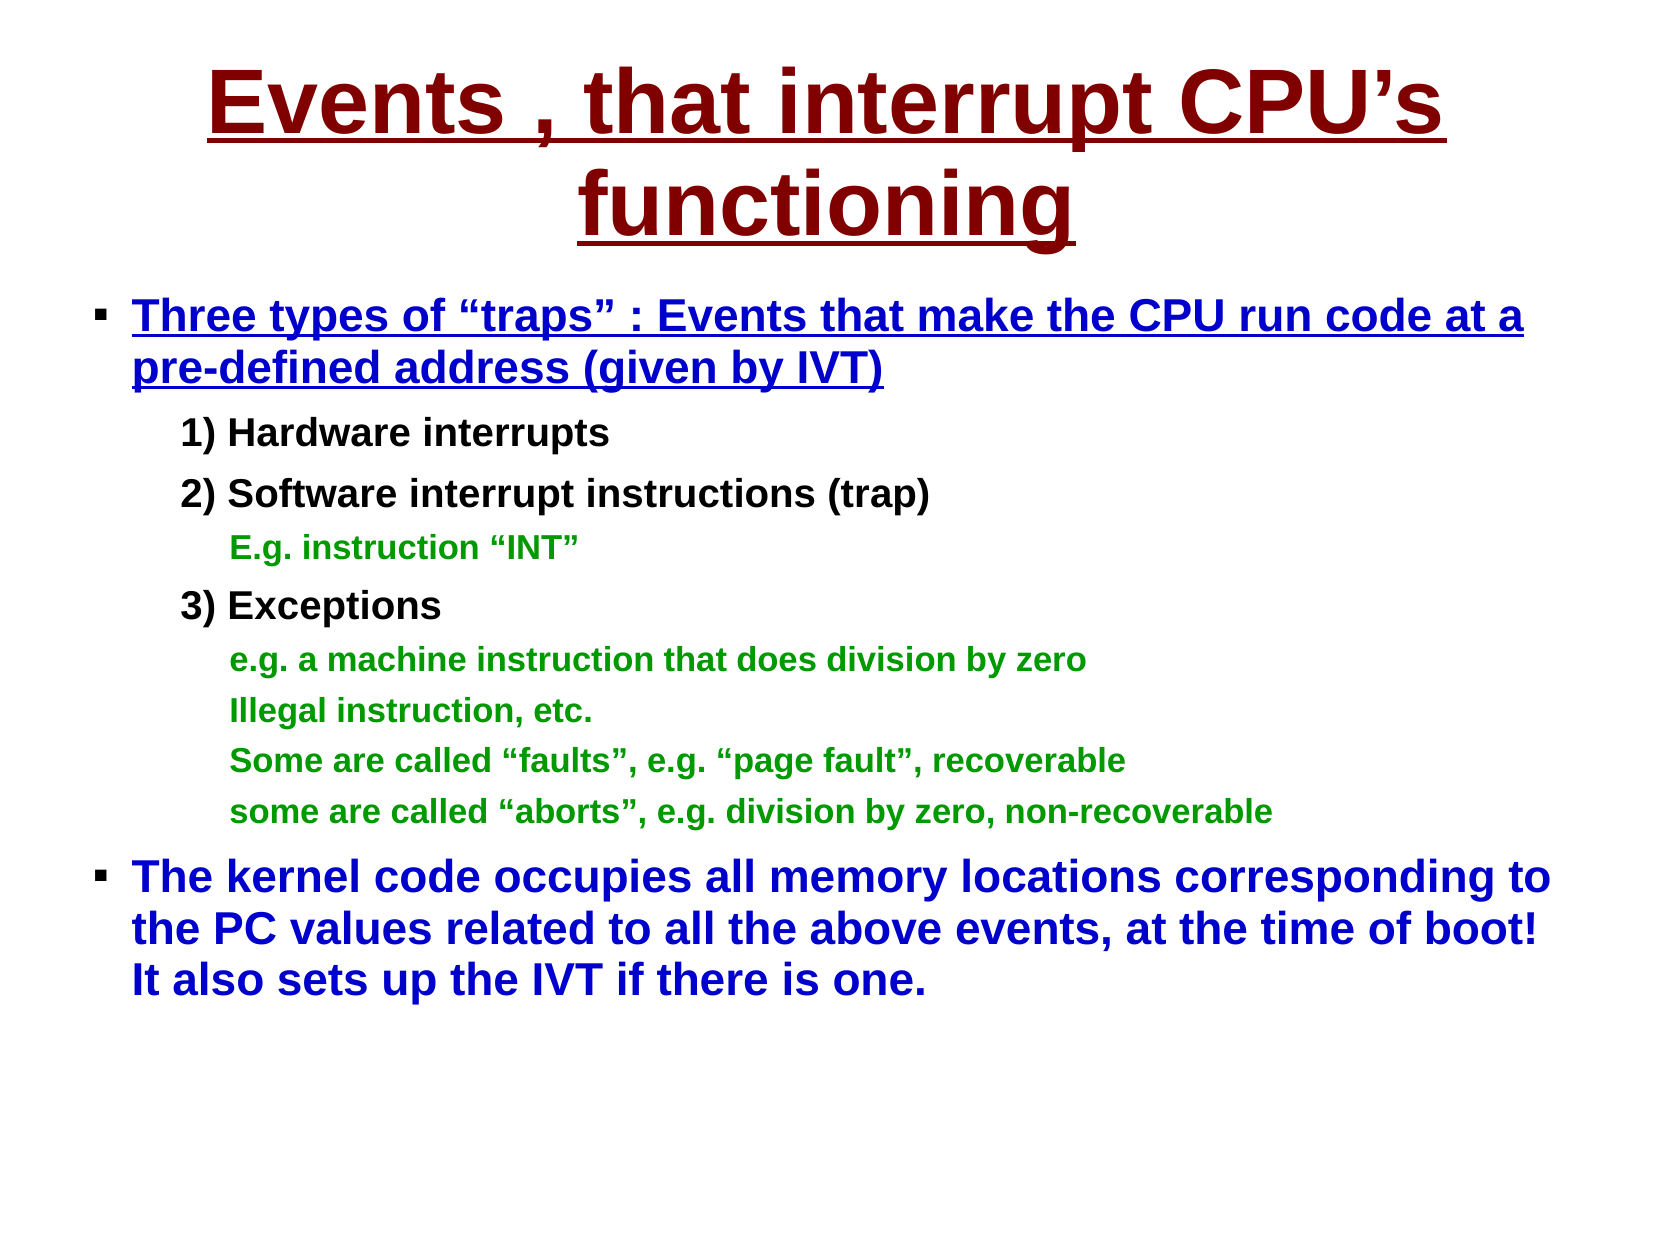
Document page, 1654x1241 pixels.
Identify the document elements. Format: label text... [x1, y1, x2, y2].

title Events , that interrupt CPU’s functioning [82, 49, 1571, 257]
list Three types of “traps” : Events that make the CPU run code at a pre-defined address (given by IVT) 1) Hardware interrupts 2) Software interrupt instructions (trap) E.g. instruction “INT” 3) Exceptions e.g. a machine instruction that does division by zero Illegal instruction, etc. Some are called “faults”, e.g. “page fault”, recoverable some are called “aborts”, e.g. division by zero, non-recoverable The kernel code occupies all memory locations corresponding to the PC values related to all the above events, at the time of boot! It also sets up the IVT if there is one. [82, 290, 1571, 1010]
